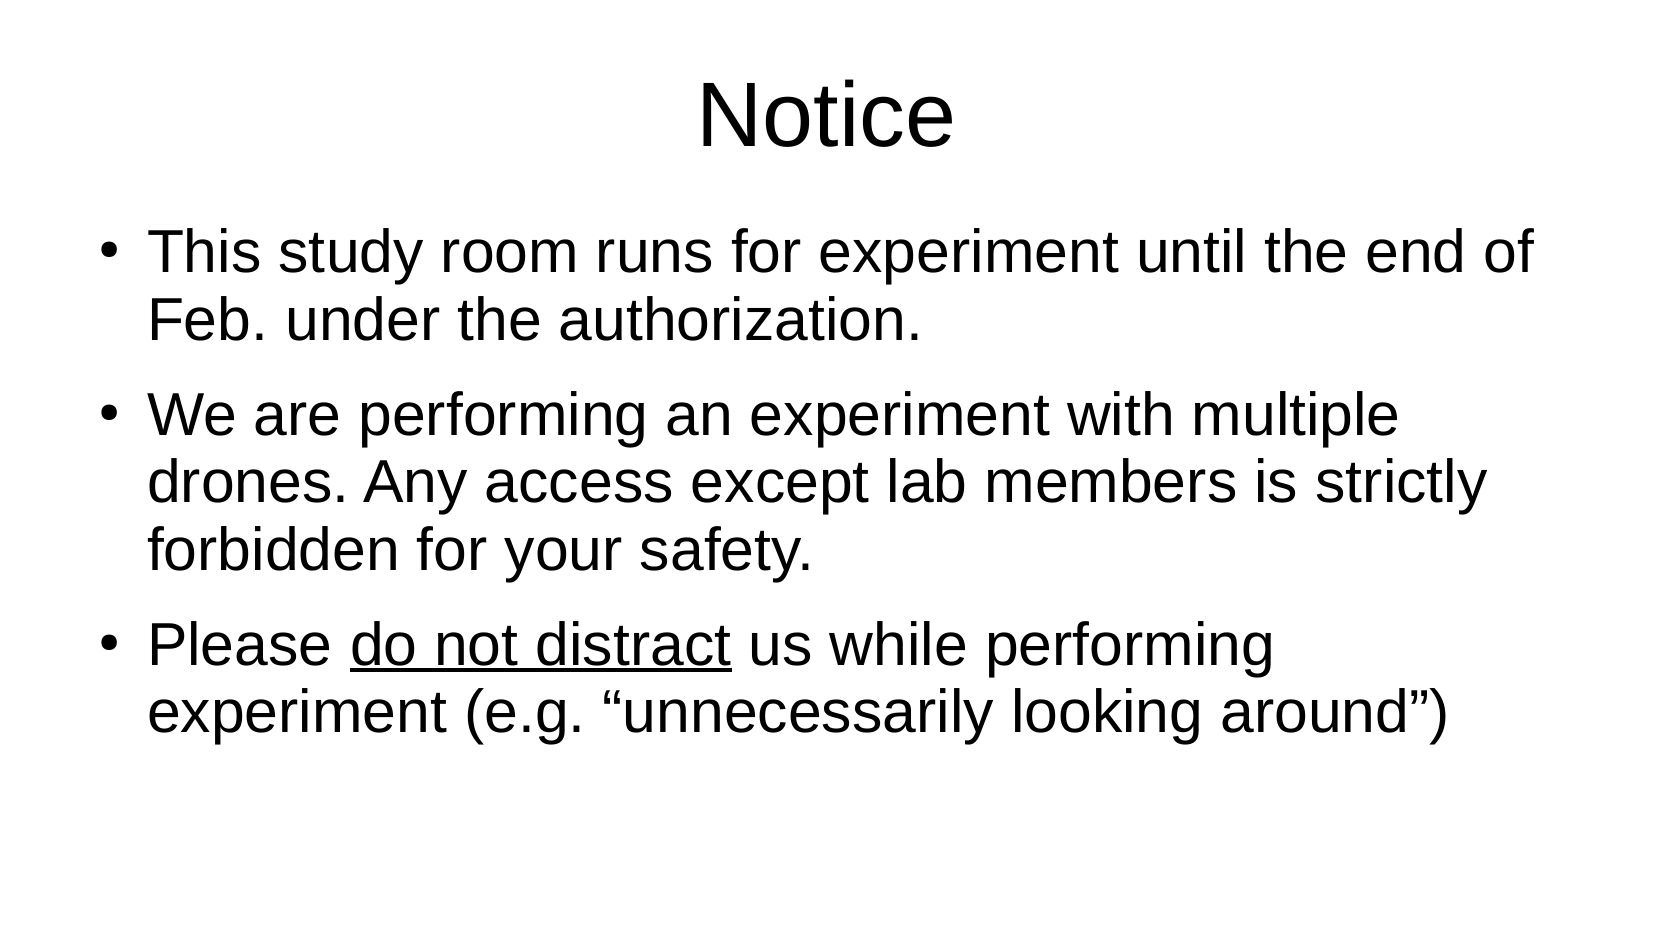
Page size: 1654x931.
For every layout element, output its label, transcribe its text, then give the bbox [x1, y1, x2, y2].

title Notice [82, 37, 1571, 193]
list This study room runs for experiment until the end of Feb. under the authorization. We are performing an experiment with multiple drones. Any access except lab members is strictly forbidden for your safety. Please do not distract us while performing experiment (e.g. “unnecessarily looking around”) [82, 217, 1571, 758]
